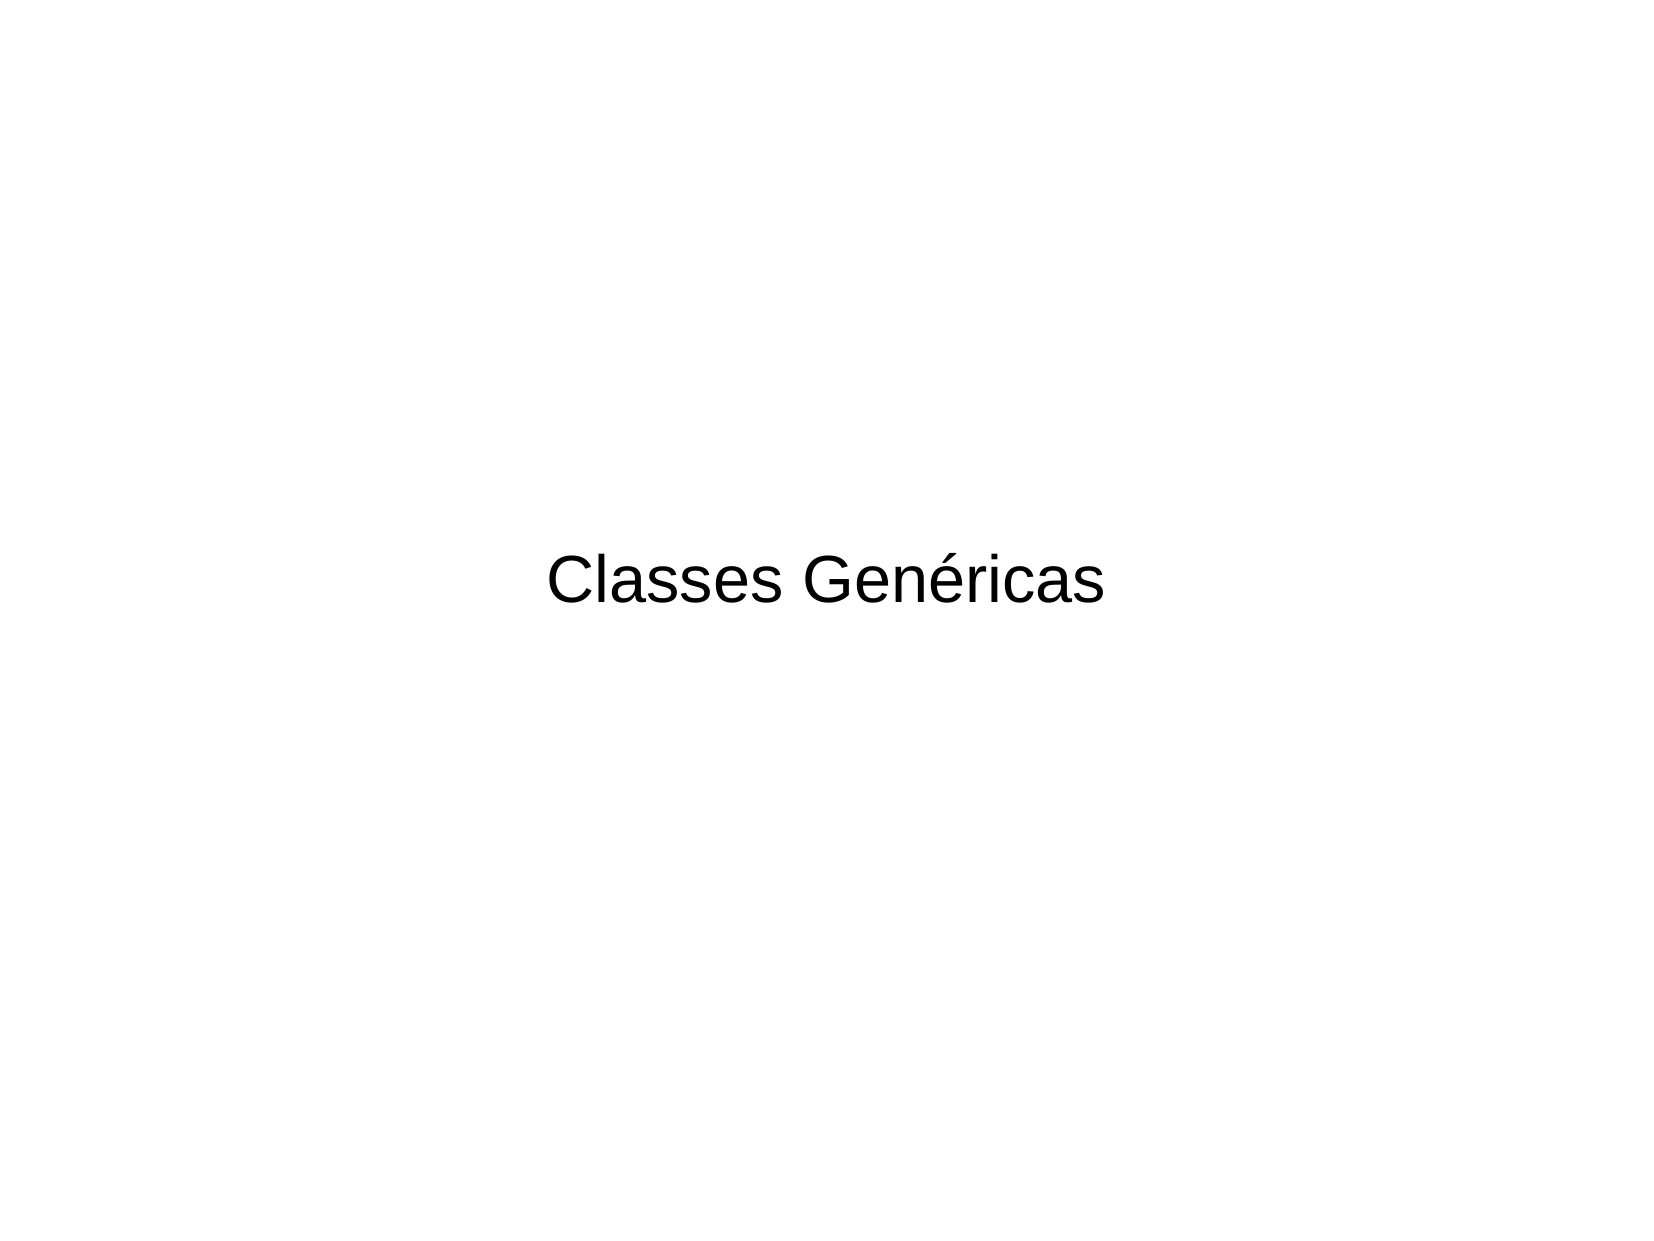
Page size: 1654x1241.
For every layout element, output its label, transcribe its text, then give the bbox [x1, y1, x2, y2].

subtitle Classes Genéricas [82, 49, 1571, 1109]
